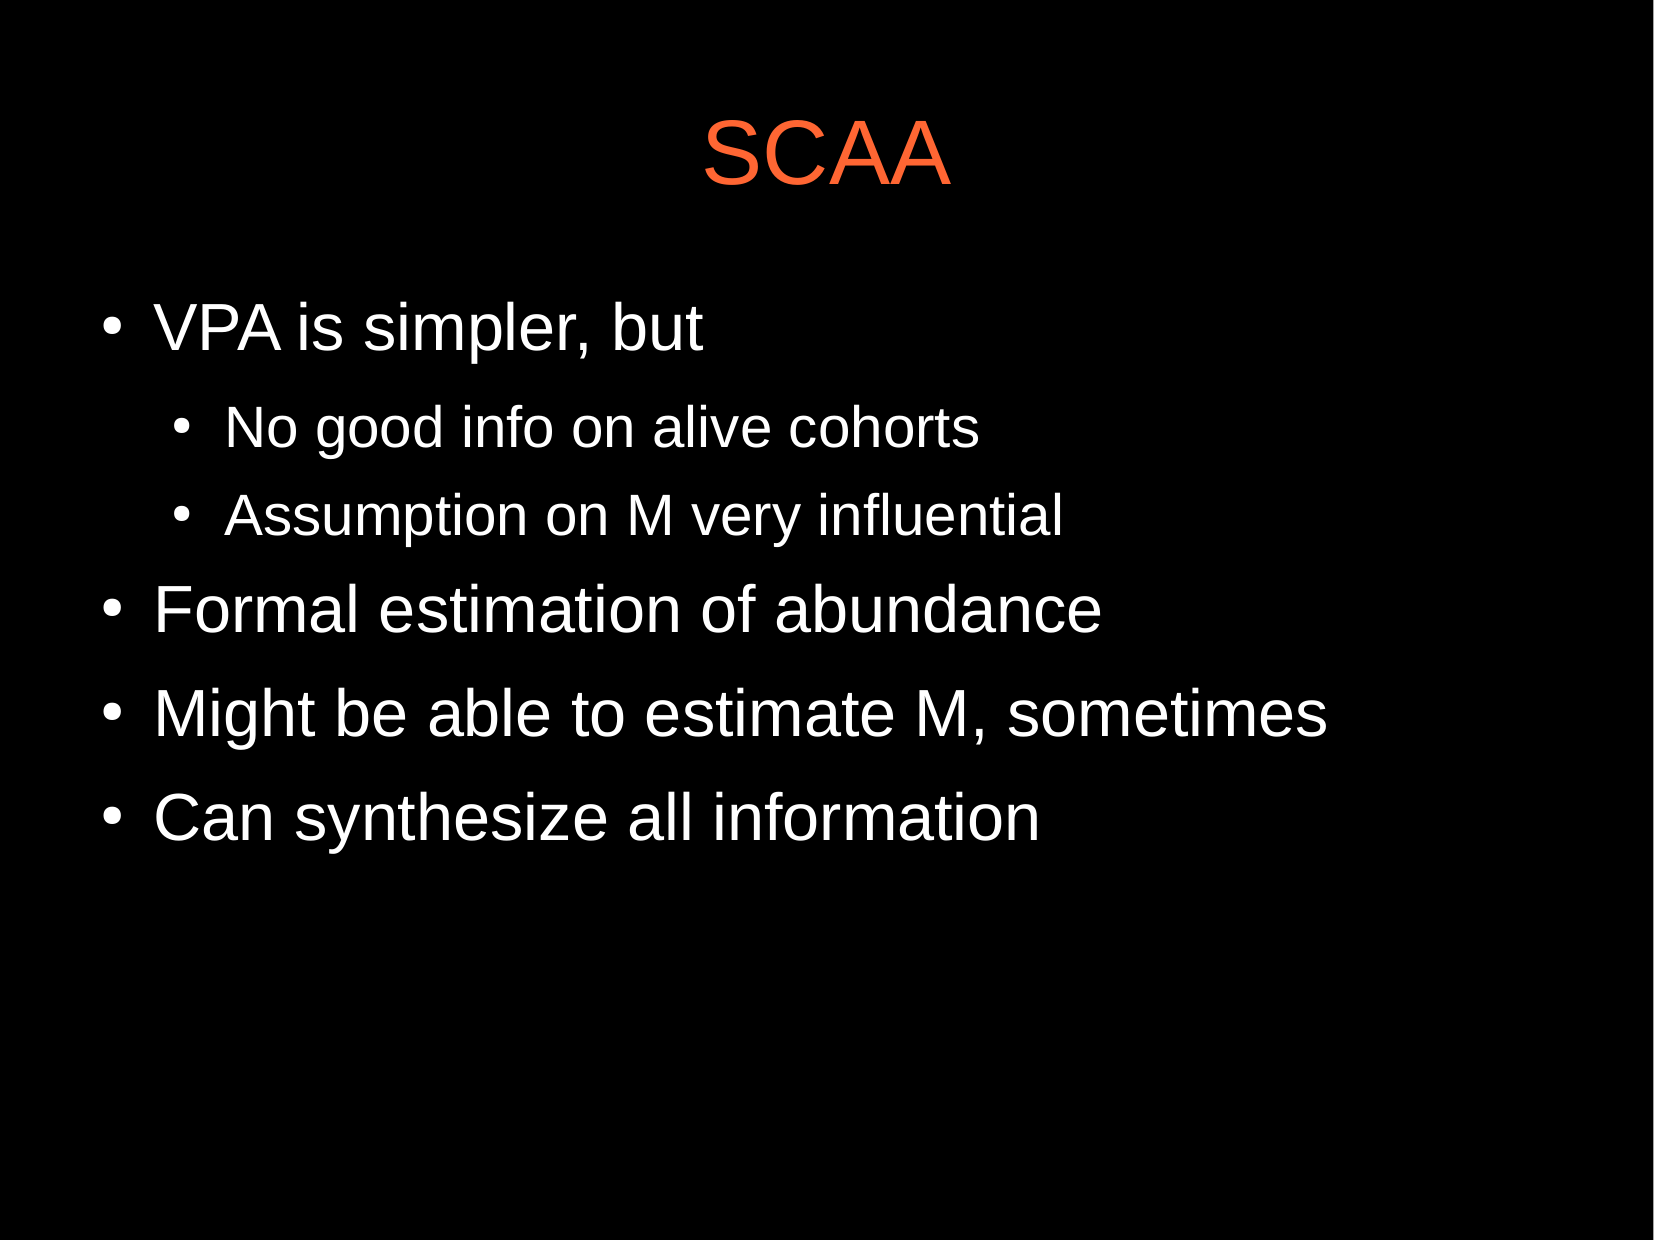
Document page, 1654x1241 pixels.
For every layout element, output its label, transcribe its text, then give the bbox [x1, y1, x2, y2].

title SCAA [82, 49, 1571, 257]
list VPA is simpler, but No good info on alive cohorts Assumption on M very influential Formal estimation of abundance Might be able to estimate M, sometimes Can synthesize all information [82, 290, 1571, 1109]
